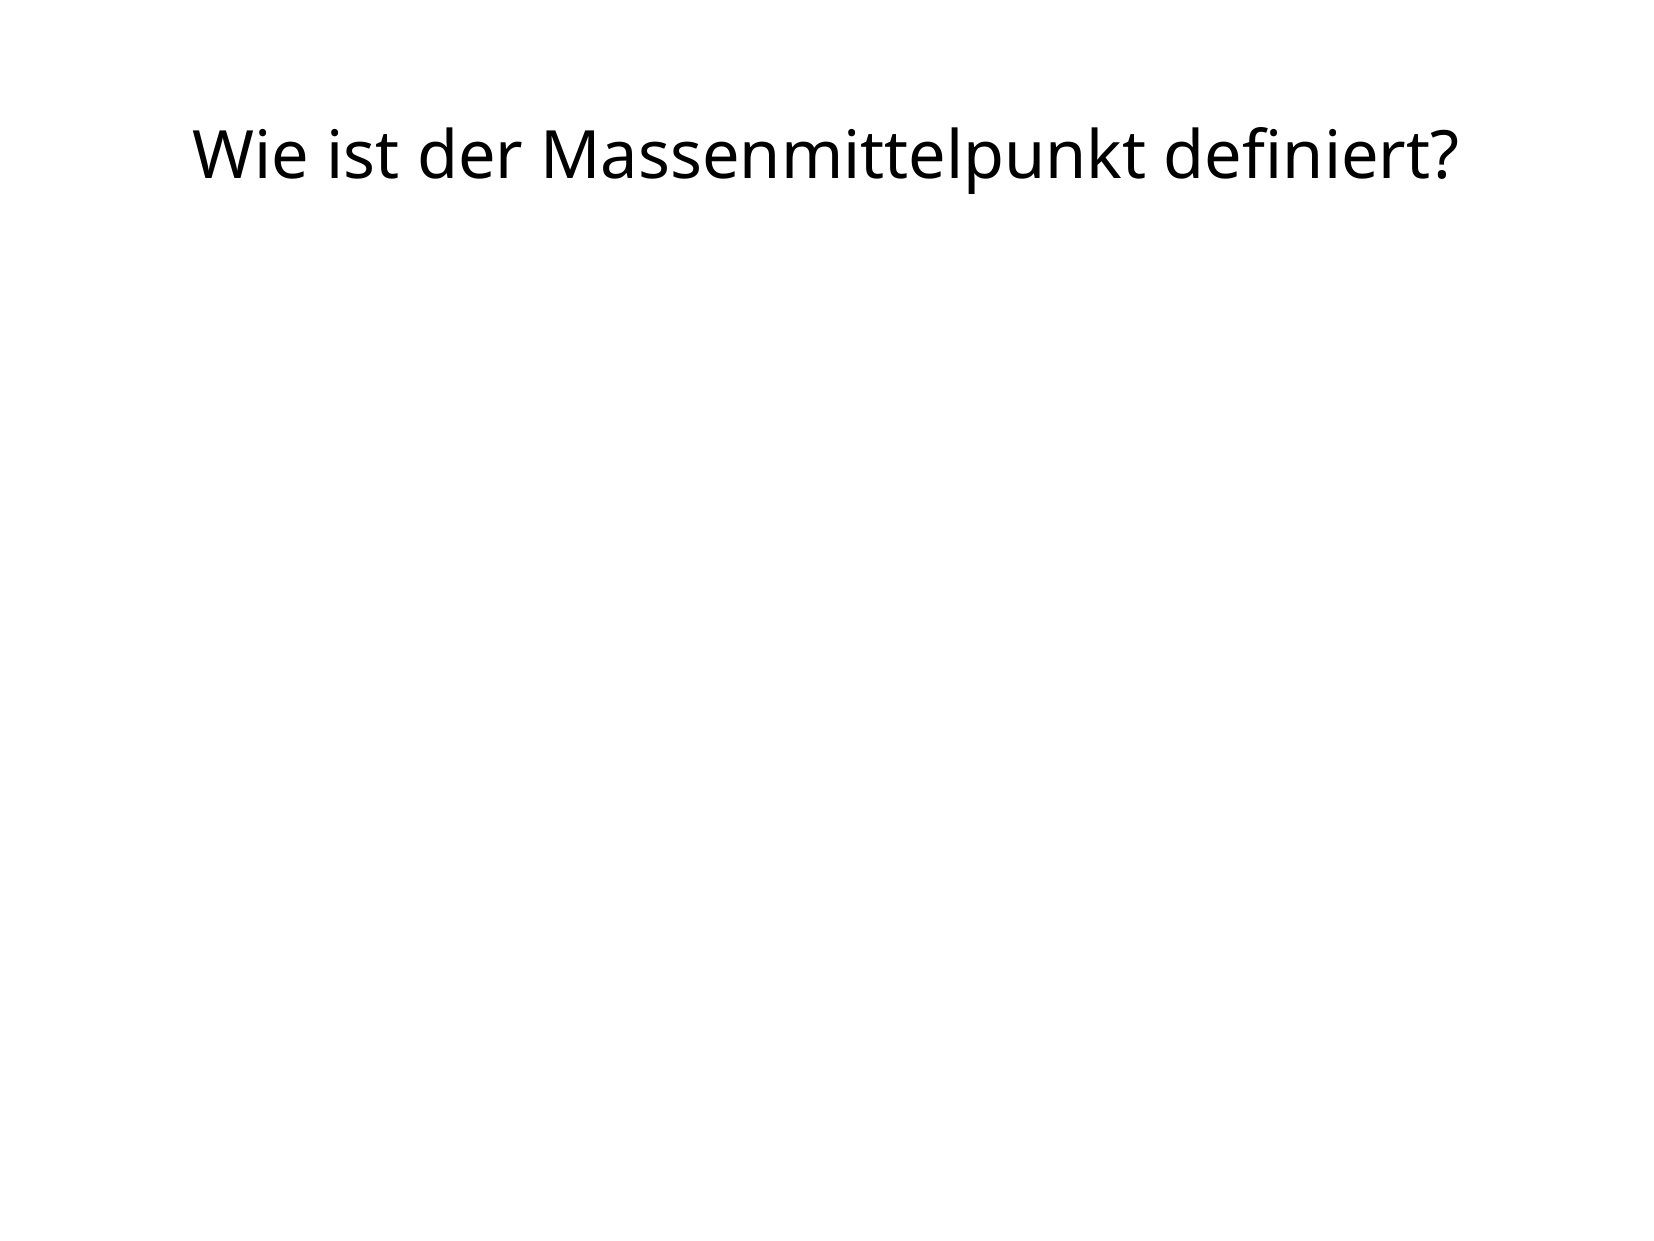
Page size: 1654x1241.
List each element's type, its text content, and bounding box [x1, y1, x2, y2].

title Wie ist der Massenmittelpunkt definiert? [82, 49, 1571, 257]
